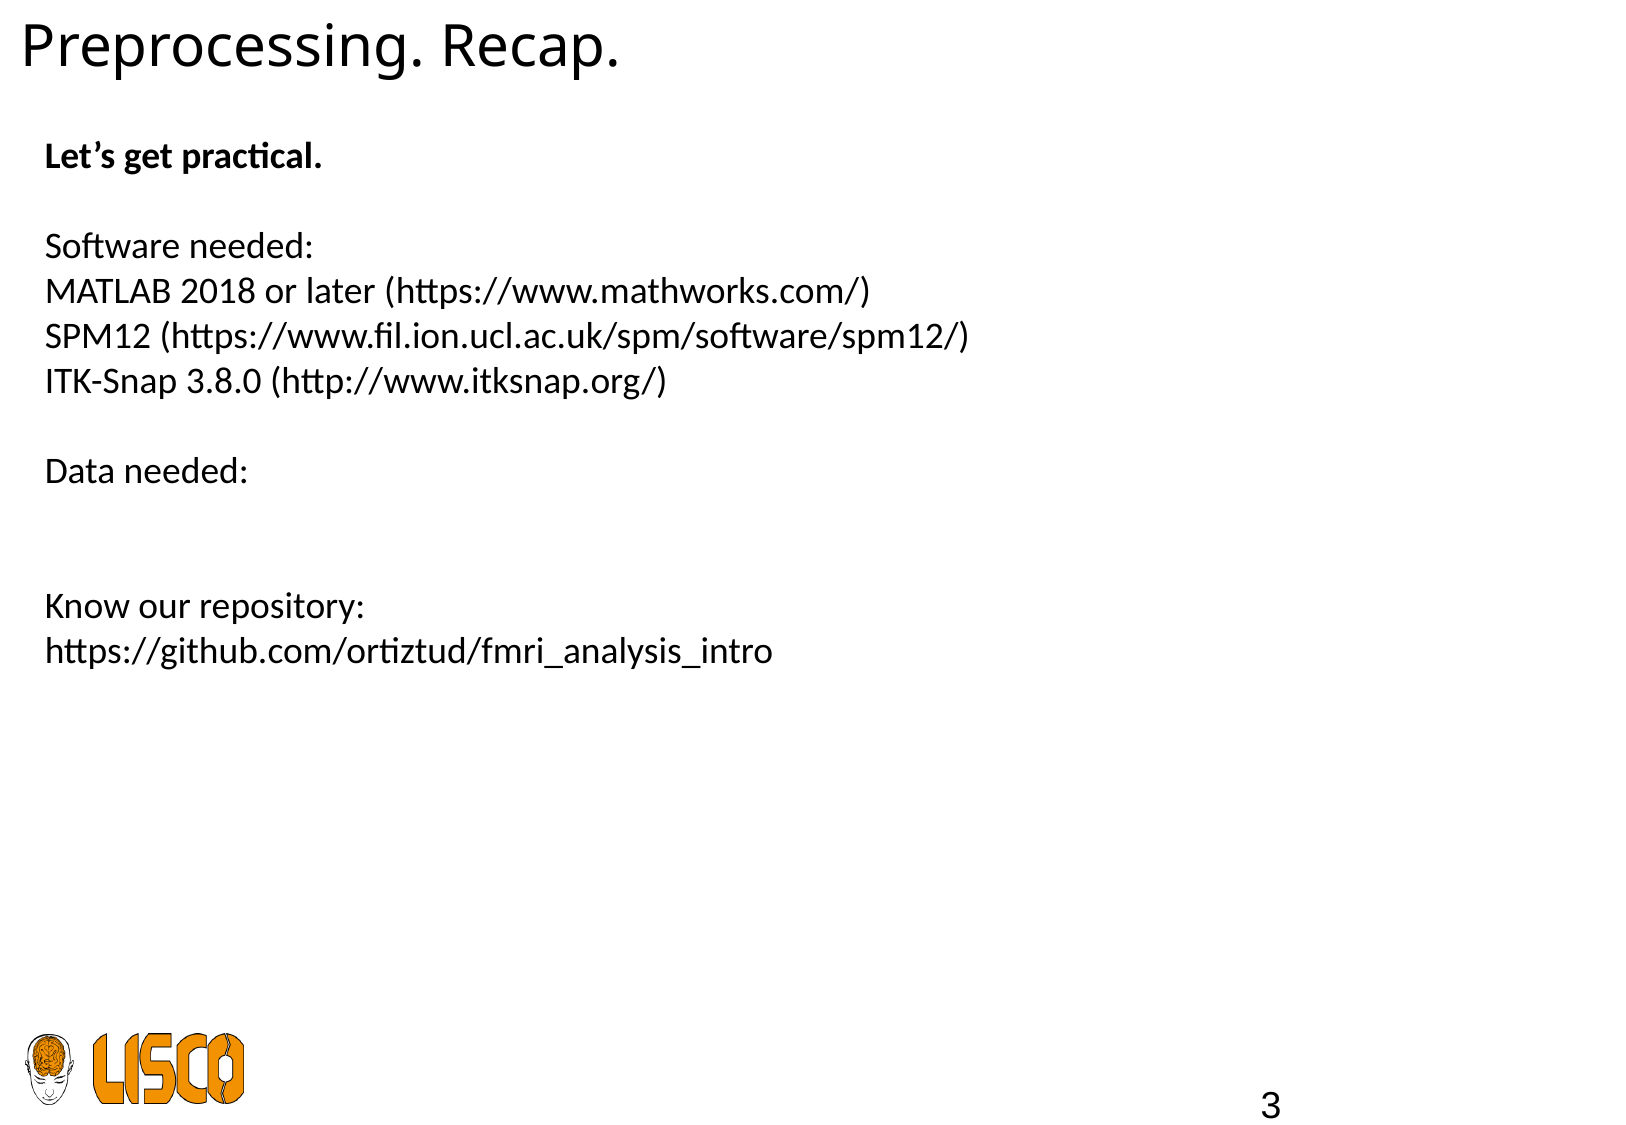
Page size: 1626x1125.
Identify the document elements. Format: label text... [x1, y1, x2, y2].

text_box <number> [1246, 1073, 1623, 1112]
text_box Preprocessing. Recap. [6, 1, 1623, 123]
text_box Let’s get practical. Software needed: MATLAB 2018 or later (https://www.mathworks.com/) SPM12 (https://www.fil.ion.ucl.ac.uk/spm/software/spm12/) ITK-Snap 3.8.0 (http://www.itksnap.org/) Data needed: Know our repository: https://github.com/ortiztud/fmri_analysis_intro [30, 124, 1455, 452]
picture [25, 1034, 74, 1105]
picture [93, 1033, 244, 1104]
